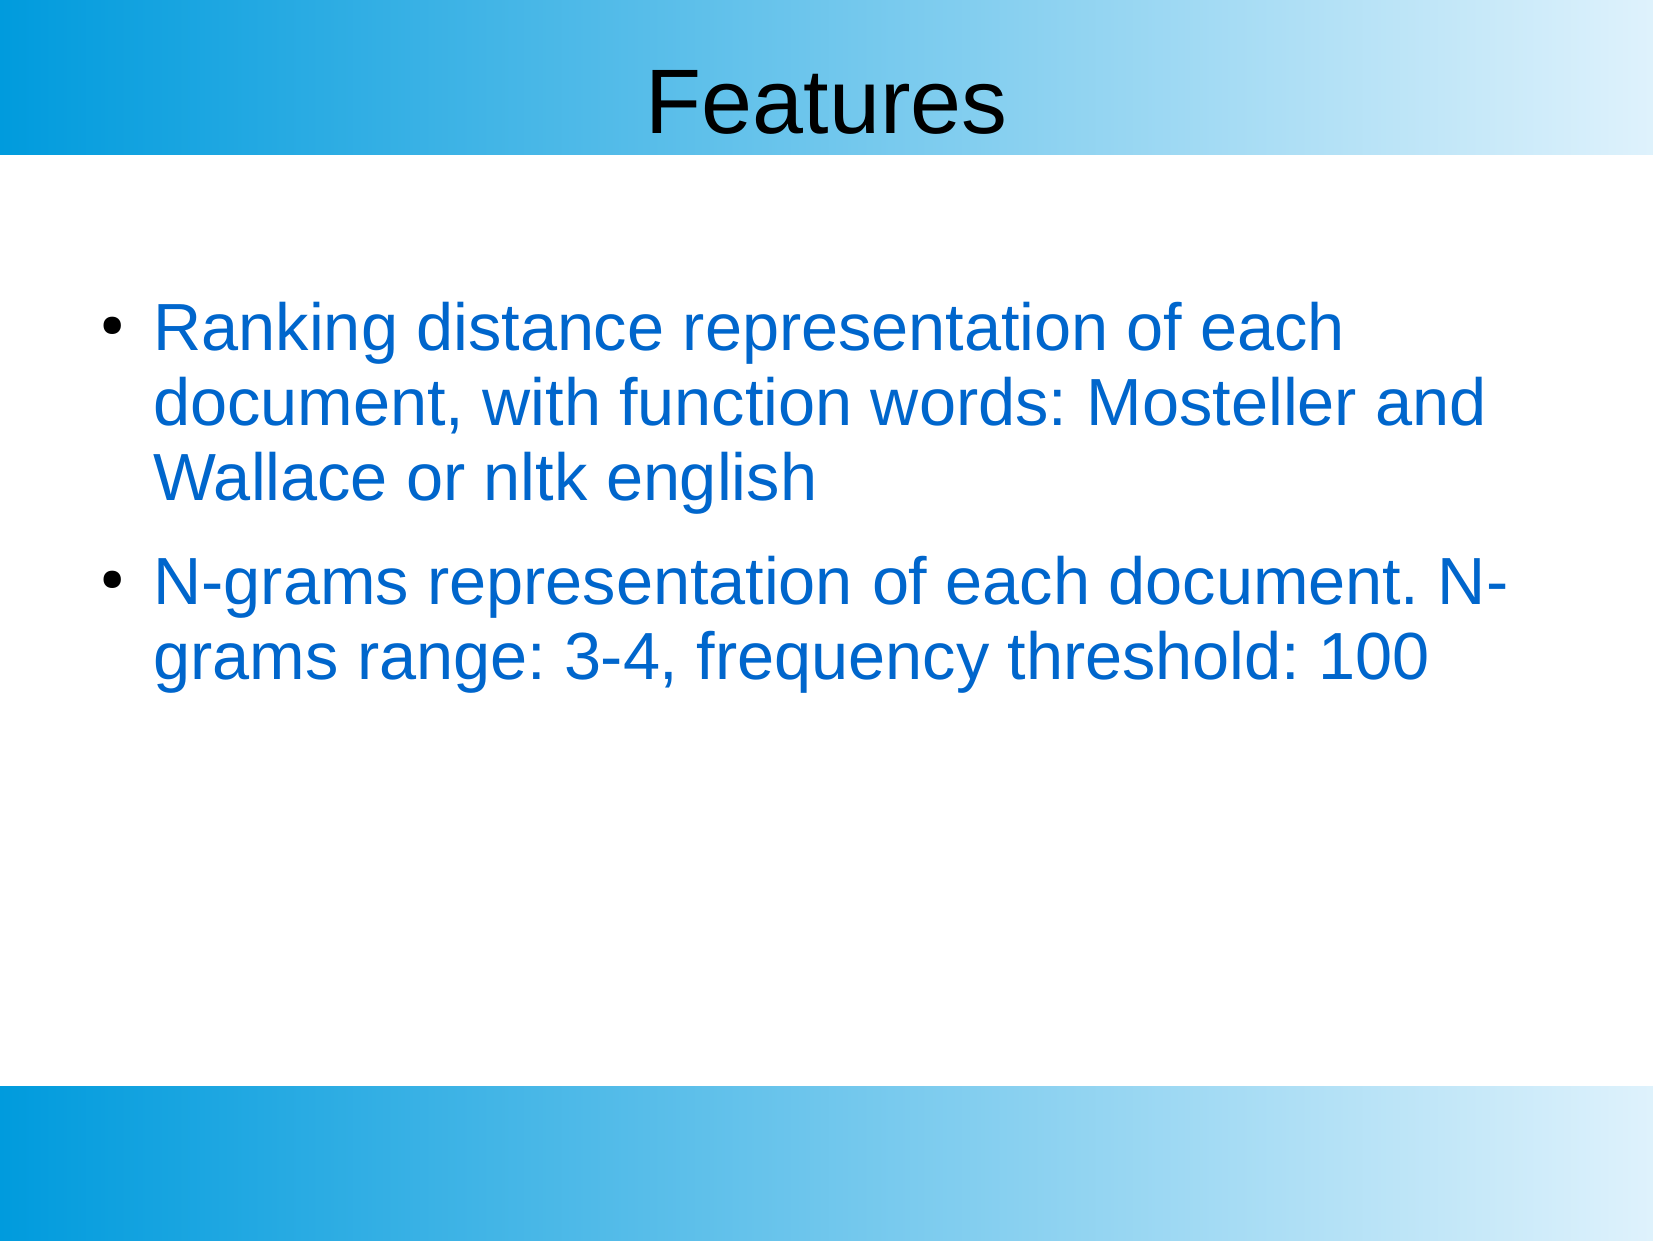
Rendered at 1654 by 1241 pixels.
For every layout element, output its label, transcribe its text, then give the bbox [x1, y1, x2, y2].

title Features [82, 49, 1571, 155]
list Ranking distance representation of each document, with function words: Mosteller and Wallace or nltk english N-grams representation of each document. N-grams range: 3-4, frequency threshold: 100 [82, 290, 1571, 1010]
